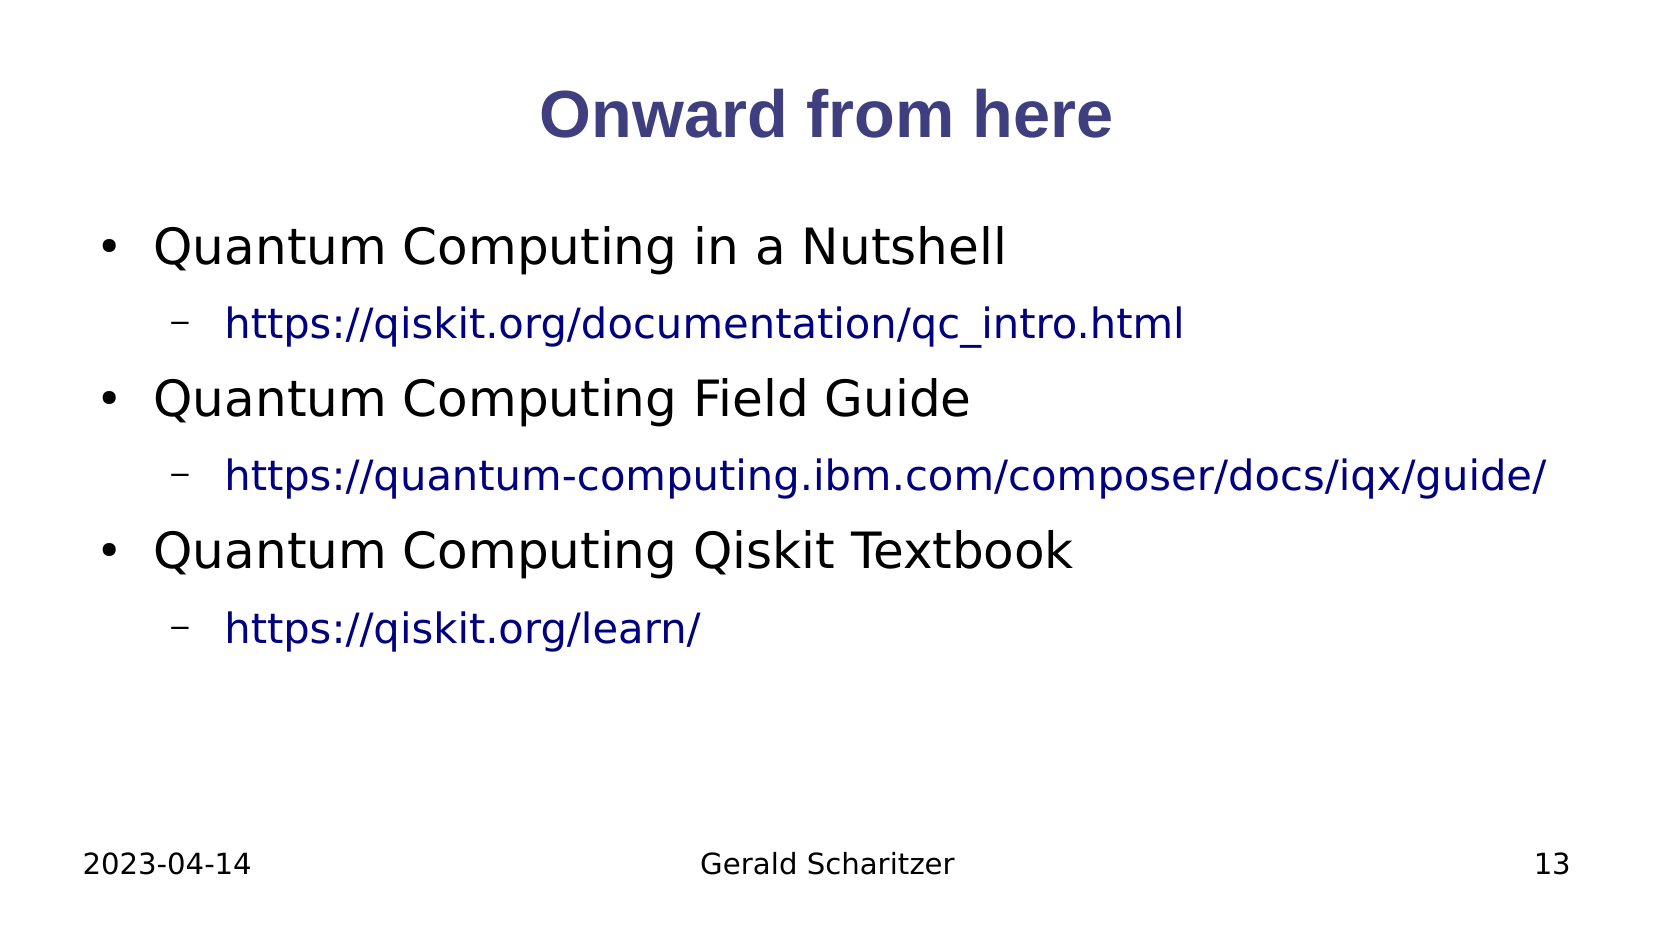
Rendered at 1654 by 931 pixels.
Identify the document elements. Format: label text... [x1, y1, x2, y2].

list Quantum Computing in a Nutshell https://qiskit.org/documentation/qc_intro.html Quantum Computing Field Guide https://quantum-computing.ibm.com/composer/docs/iqx/guide/ Quantum Computing Qiskit Textbook https://qiskit.org/learn/ [82, 217, 1571, 758]
title Onward from here [82, 37, 1571, 193]
